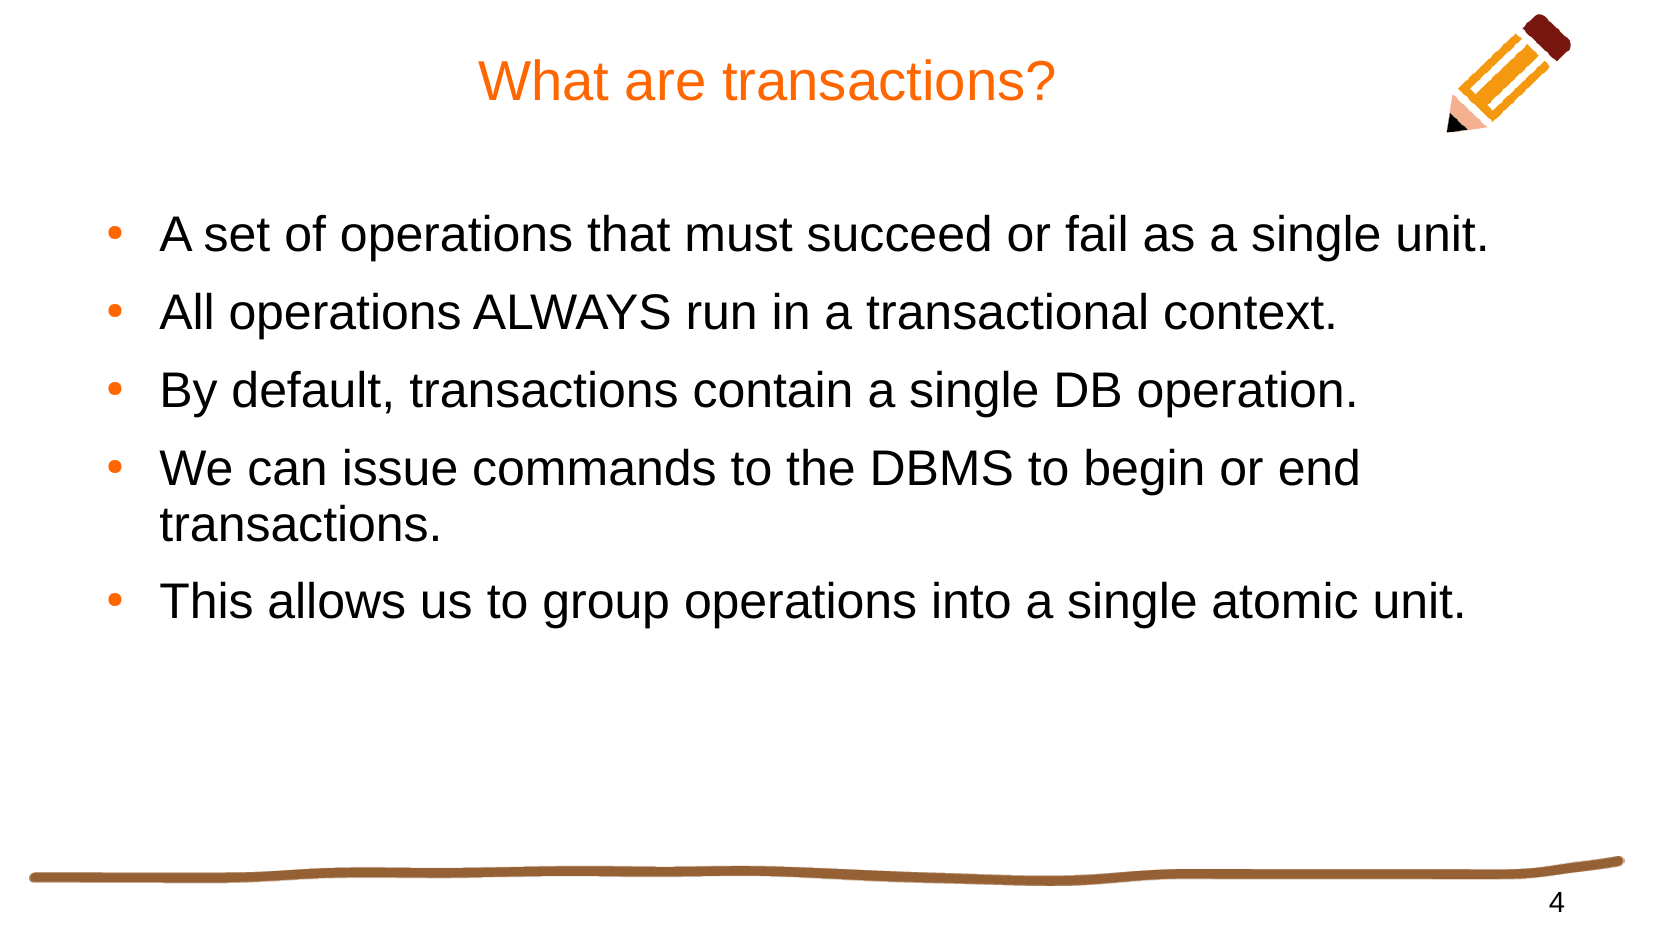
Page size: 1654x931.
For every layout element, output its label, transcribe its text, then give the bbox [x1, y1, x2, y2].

picture [29, 856, 1625, 886]
title What are transactions? [88, 29, 1447, 133]
list A set of operations that must succeed or fail as a single unit. All operations ALWAYS run in a transactional context. By default, transactions contain a single DB operation. We can issue commands to the DBMS to begin or end transactions. This allows us to group operations into a single atomic unit. [88, 206, 1595, 857]
picture [1446, 14, 1571, 133]
